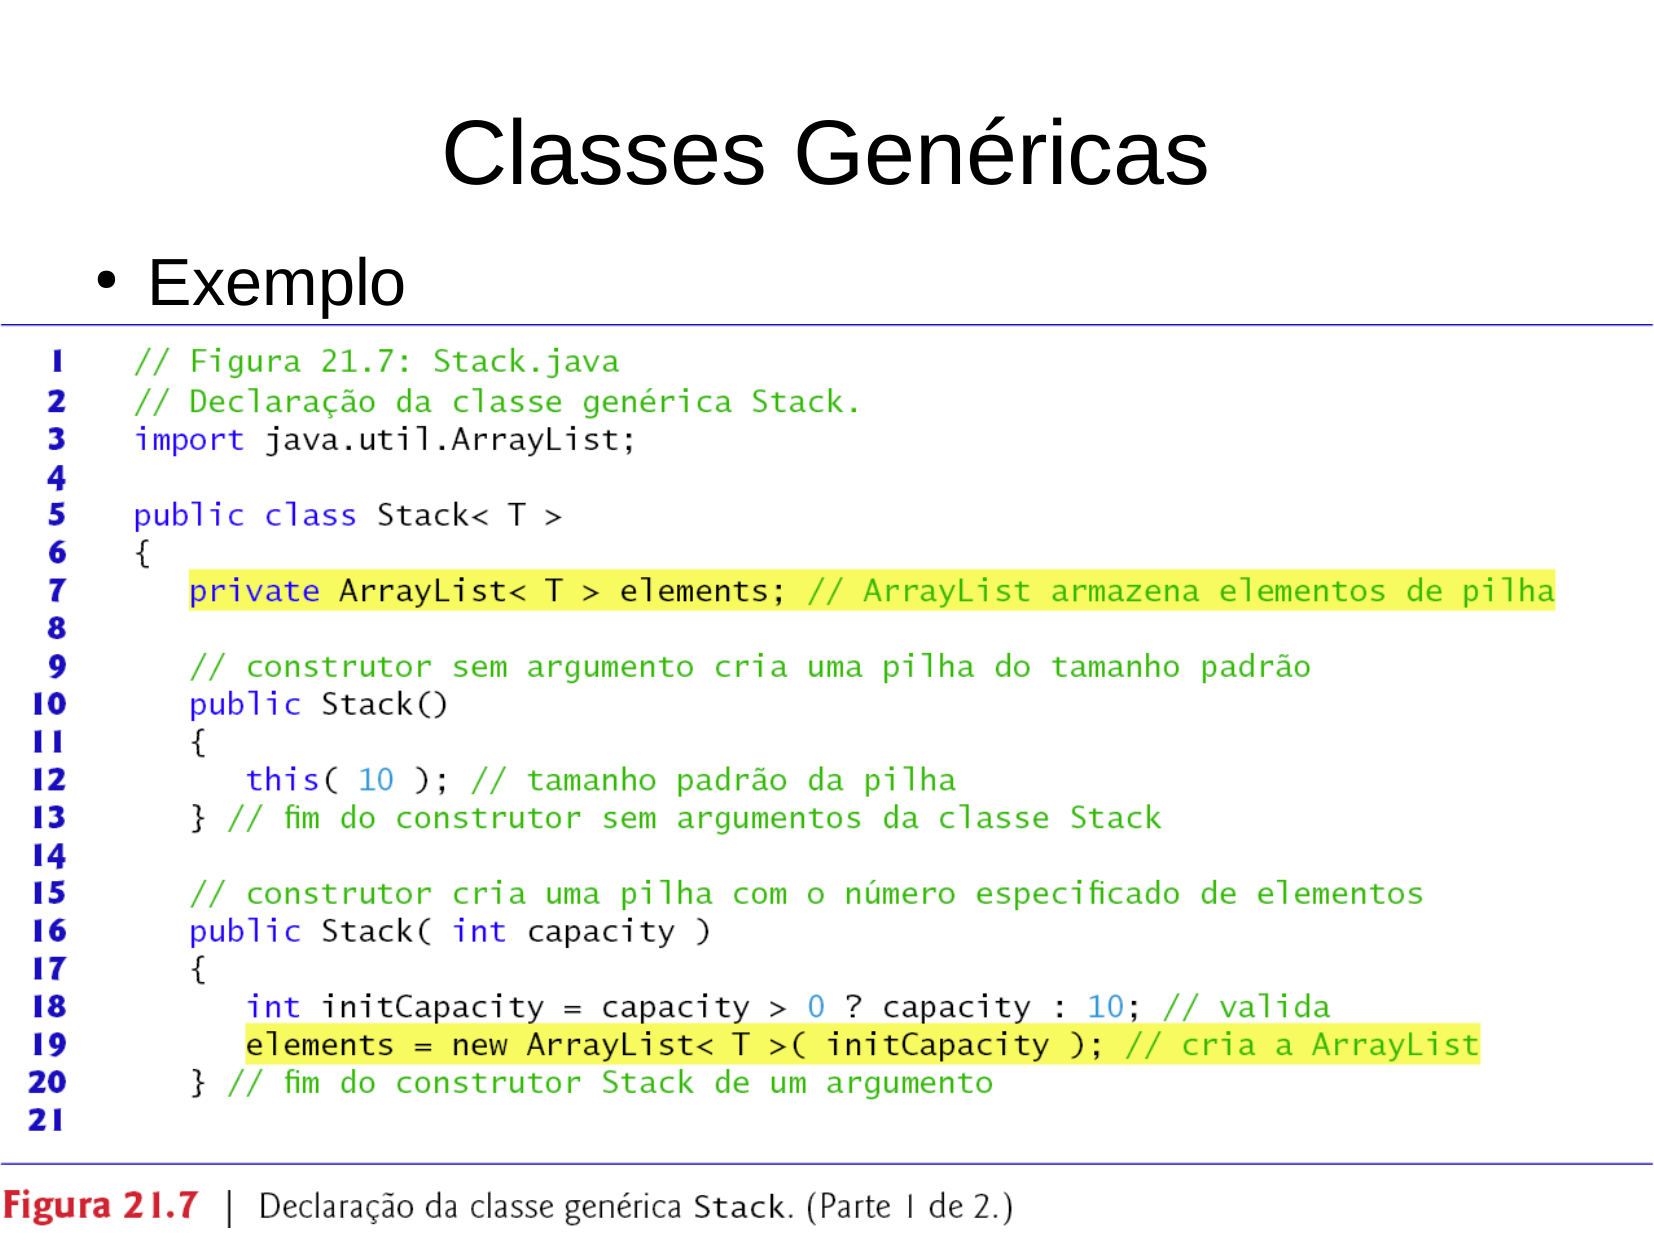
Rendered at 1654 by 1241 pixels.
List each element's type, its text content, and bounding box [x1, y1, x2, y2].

title Classes Genéricas [82, 49, 1571, 257]
list Exemplo [76, 244, 1565, 324]
picture [0, 324, 1654, 1228]
